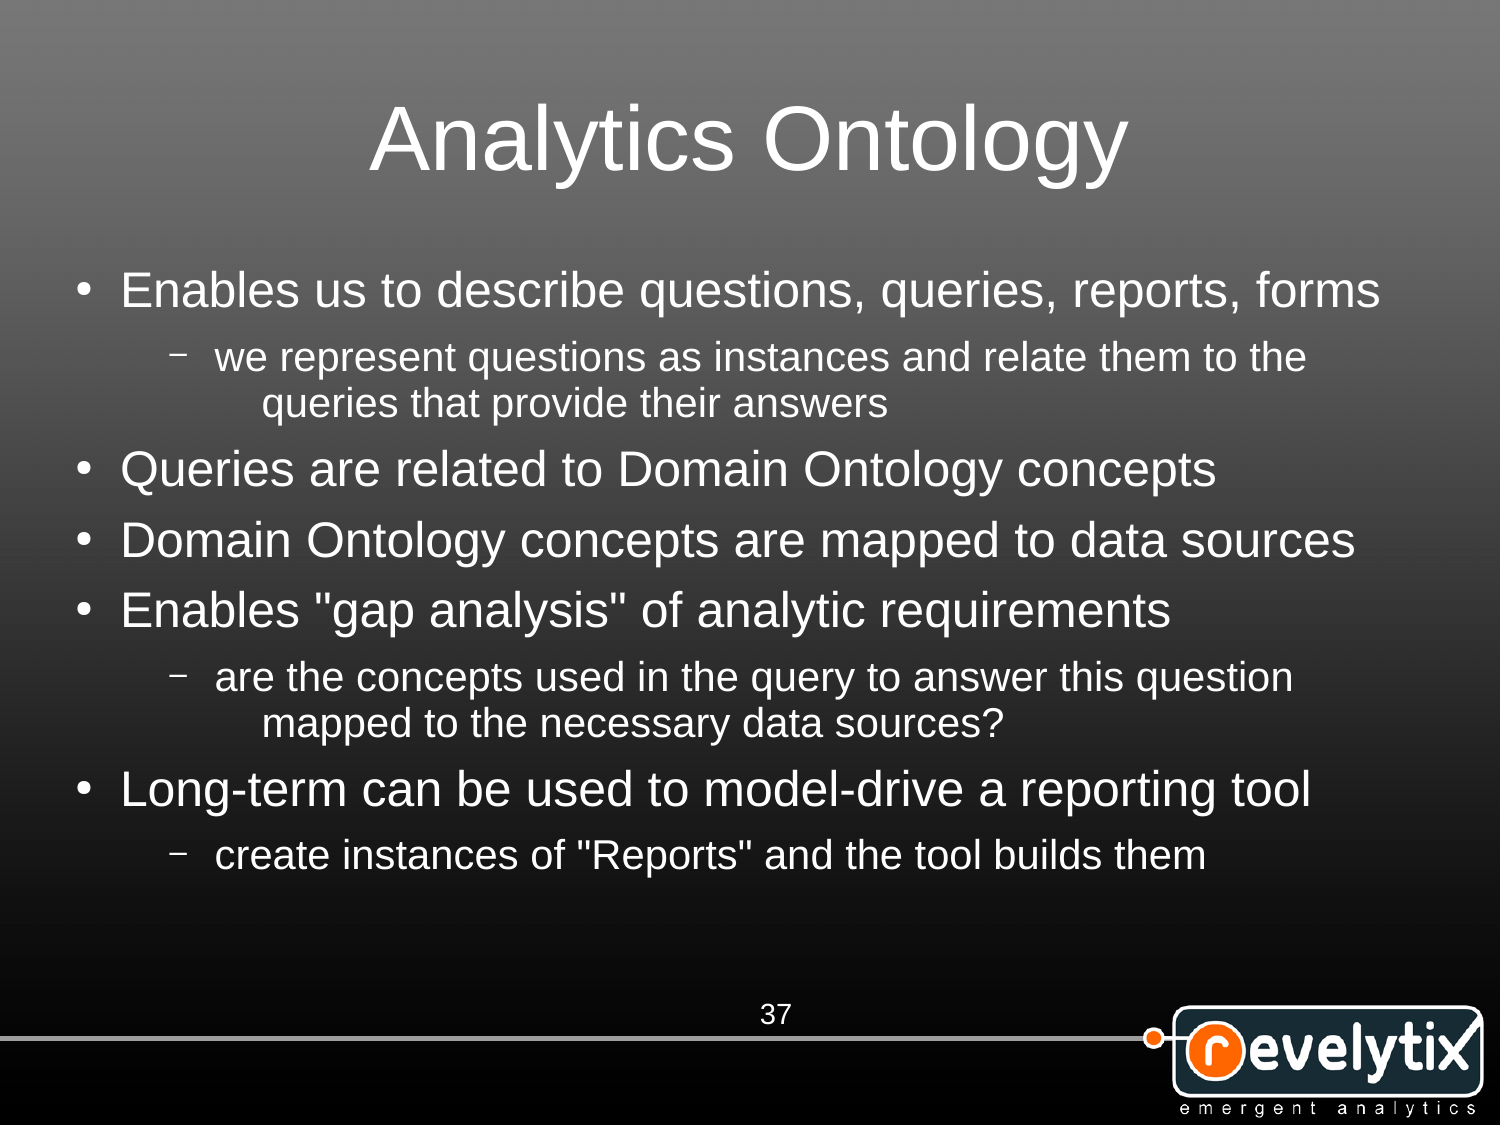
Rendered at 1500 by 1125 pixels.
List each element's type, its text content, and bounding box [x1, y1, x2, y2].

title Analytics Ontology [74, 44, 1425, 233]
picture [0, 0, 1500, 1125]
list Enables us to describe questions, queries, reports, forms we represent questions as instances and relate them to the queries that provide their answers Queries are related to Domain Ontology concepts Domain Ontology concepts are mapped to data sources Enables "gap analysis" of analytic requirements are the concepts used in the query to answer this question mapped to the necessary data sources? Long-term can be used to model-drive a reporting tool create instances of "Reports" and the tool builds them [75, 262, 1426, 991]
